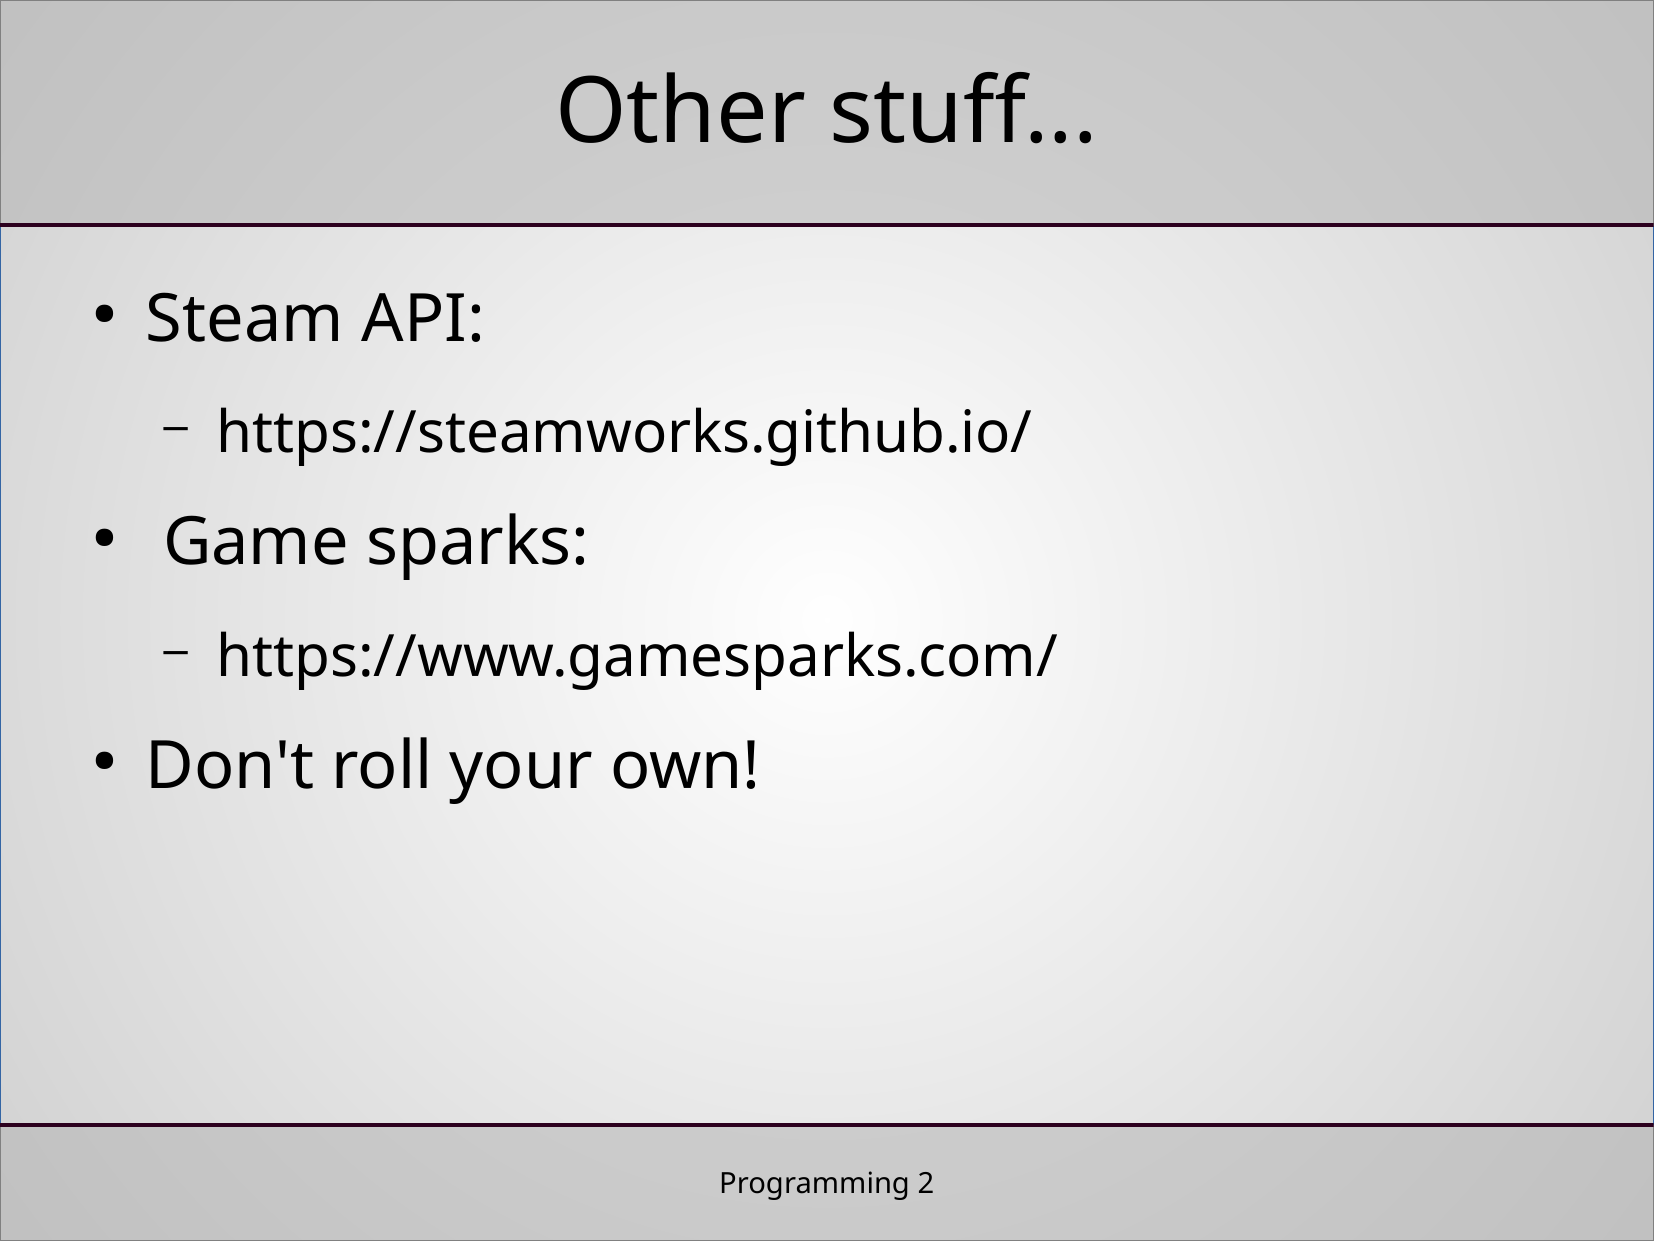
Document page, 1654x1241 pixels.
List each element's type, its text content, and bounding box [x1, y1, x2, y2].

list Steam API: https://steamworks.github.io/ Game sparks: https://www.gamesparks.com/ Don't roll your own! [75, 270, 1571, 1075]
title Other stuff... [82, 34, 1571, 181]
